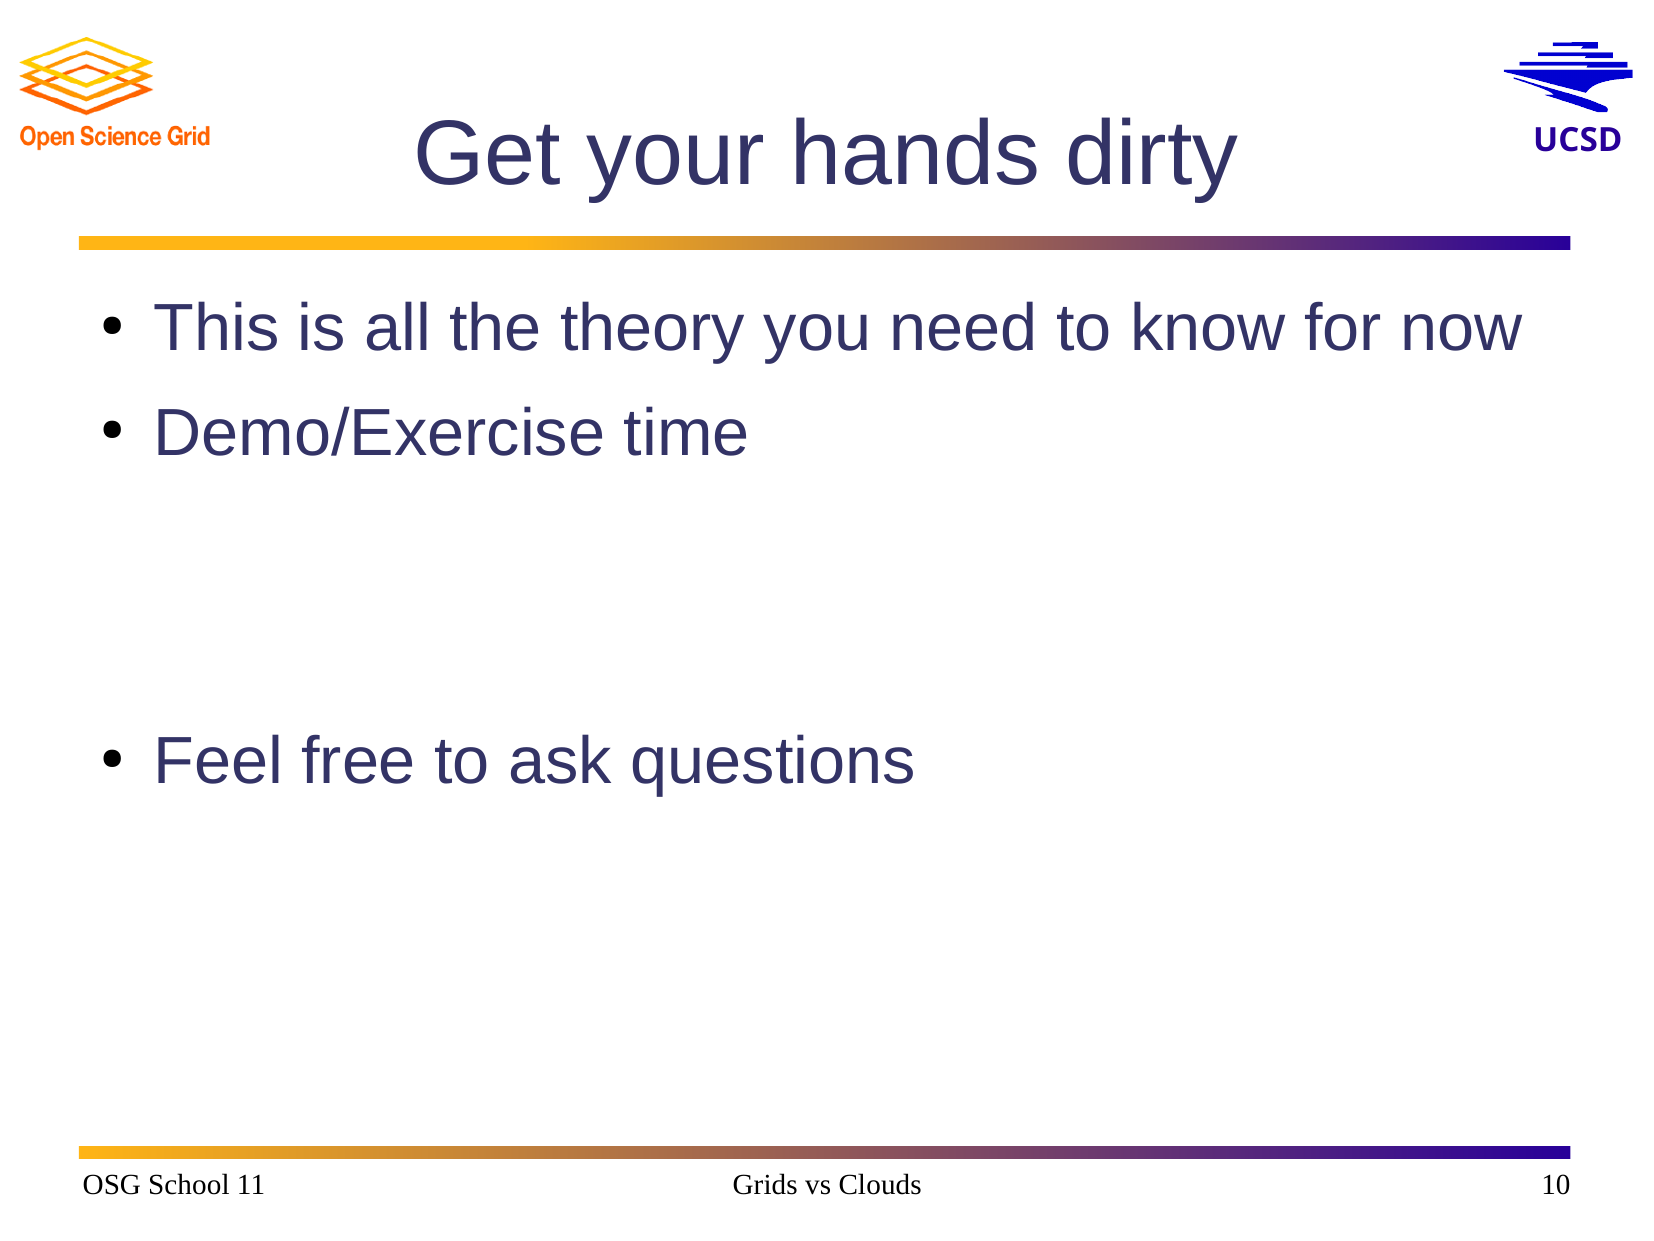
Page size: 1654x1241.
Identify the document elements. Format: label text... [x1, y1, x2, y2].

picture [0, 14, 229, 167]
title Get your hands dirty [82, 56, 1571, 250]
list This is all the theory you need to know for now Demo/Exercise time Feel free to ask questions [82, 290, 1571, 1109]
picture [1495, 42, 1637, 118]
